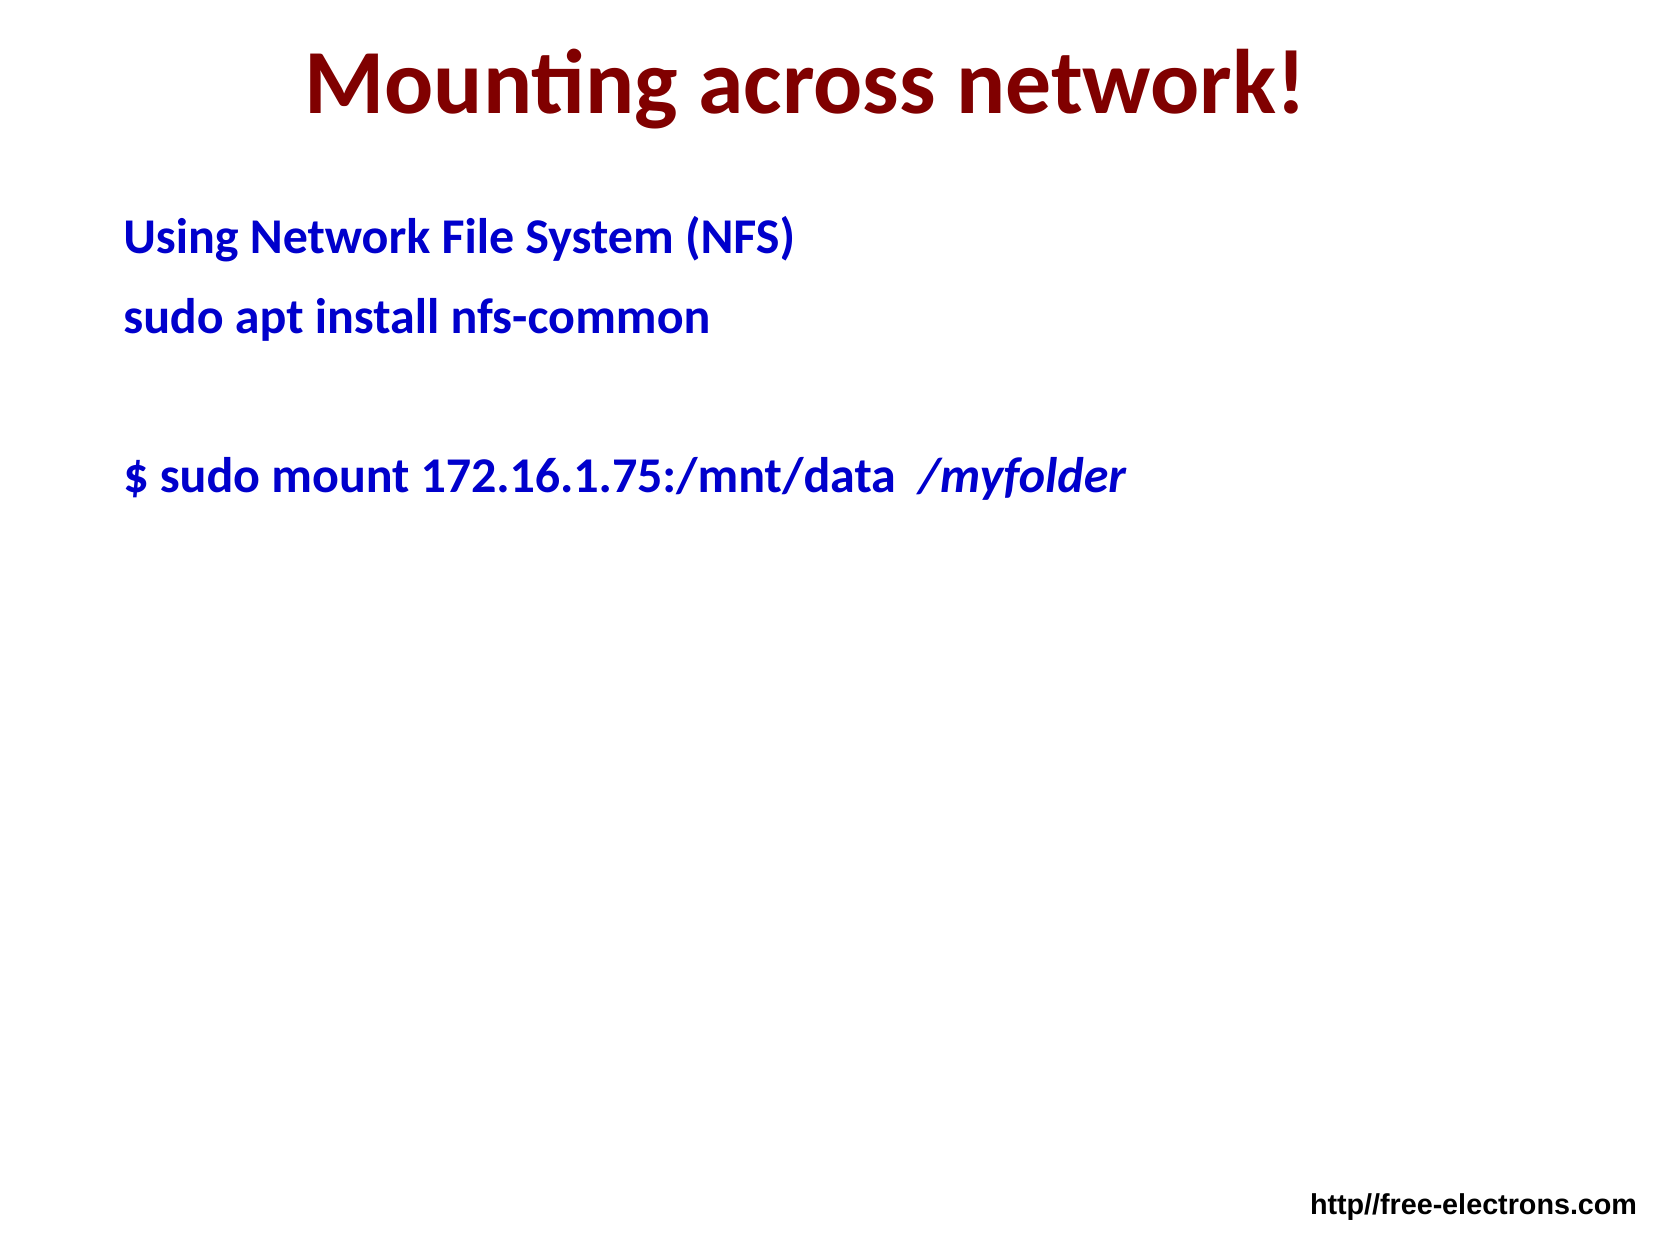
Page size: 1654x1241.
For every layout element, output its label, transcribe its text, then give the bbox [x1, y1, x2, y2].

text_box http//free-electrons.com [1287, 1181, 1653, 1241]
title Mounting across network! [60, 35, 1551, 148]
list Using Network File System (NFS) sudo apt install nfs-common $ sudo mount 172.16.1.75:/mnt/data /myfolder [105, 216, 1518, 1066]
